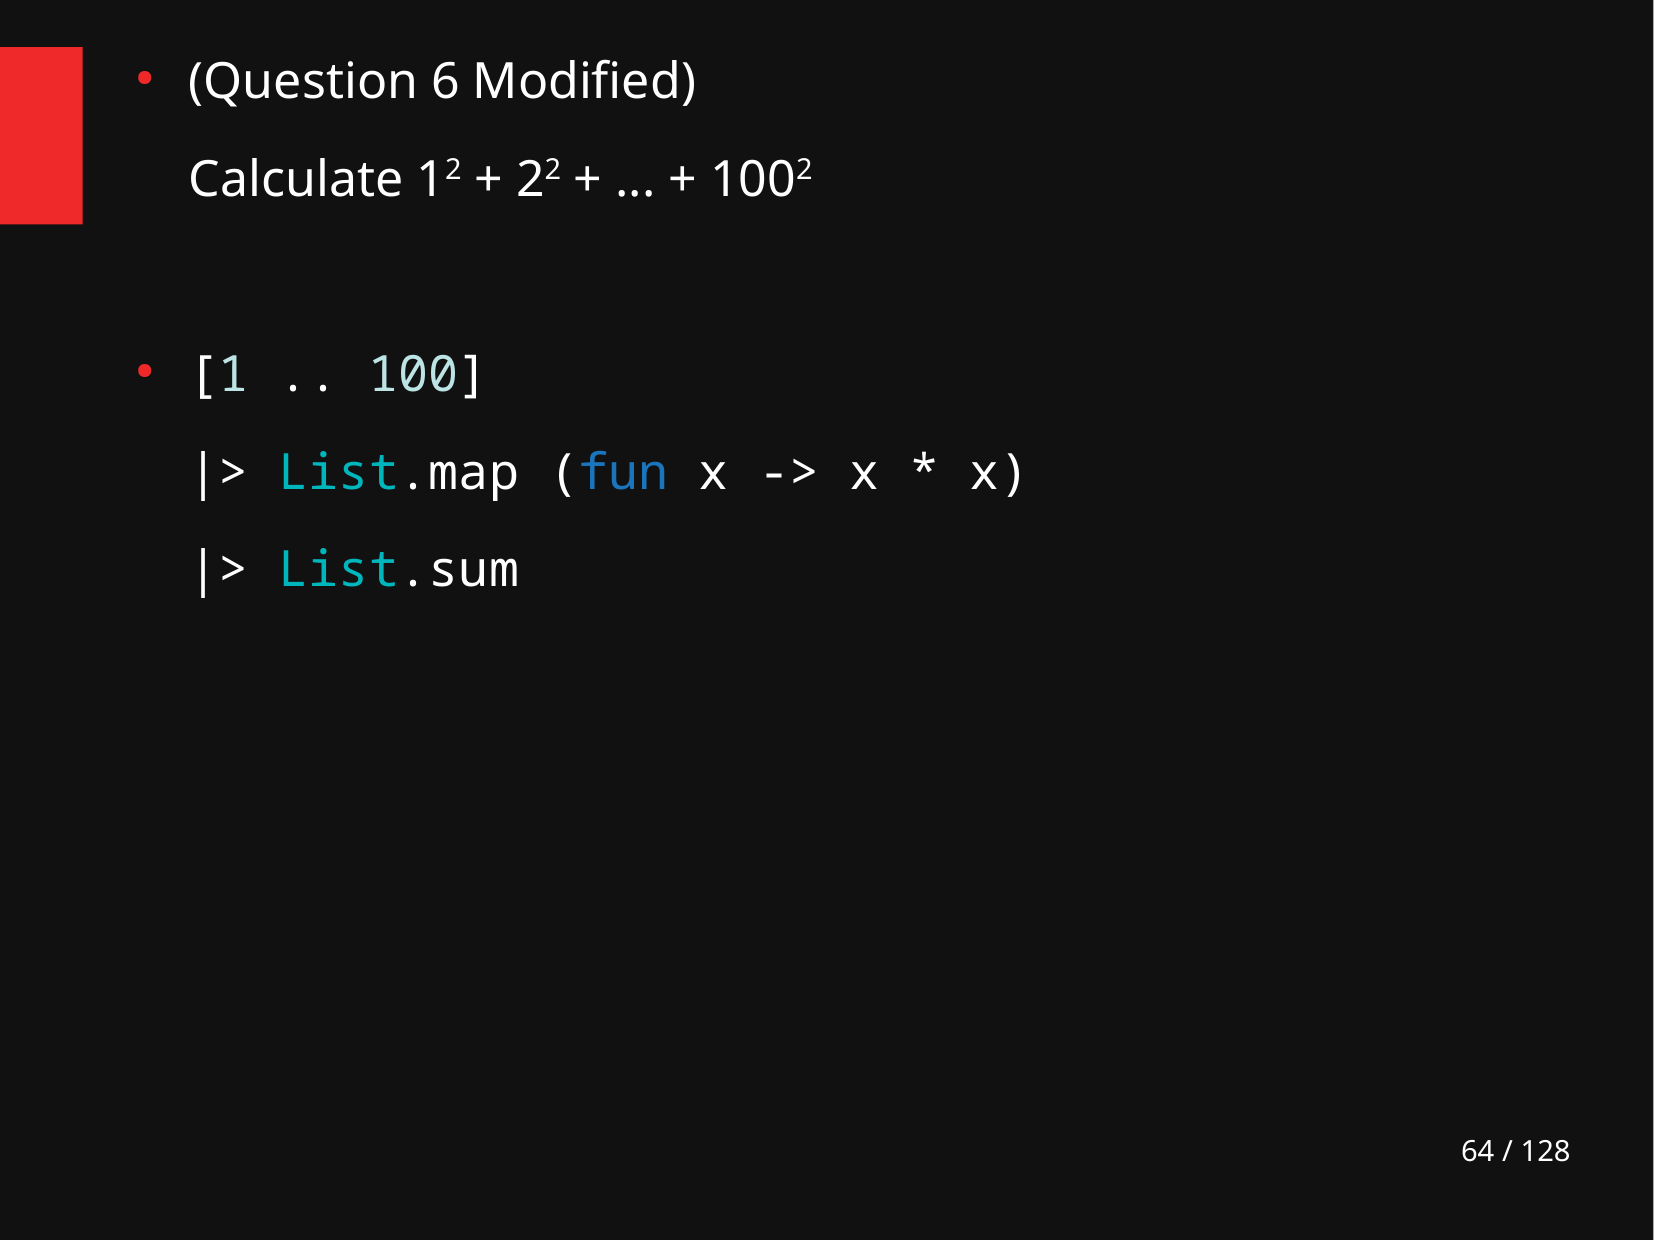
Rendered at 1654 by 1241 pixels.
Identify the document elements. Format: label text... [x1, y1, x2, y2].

list (Question 6 Modified) Calculate 12 + 22 + ... + 1002 [1 .. 100] |> List.map (fun x -> x * x) |> List.sum [118, 45, 1536, 1074]
